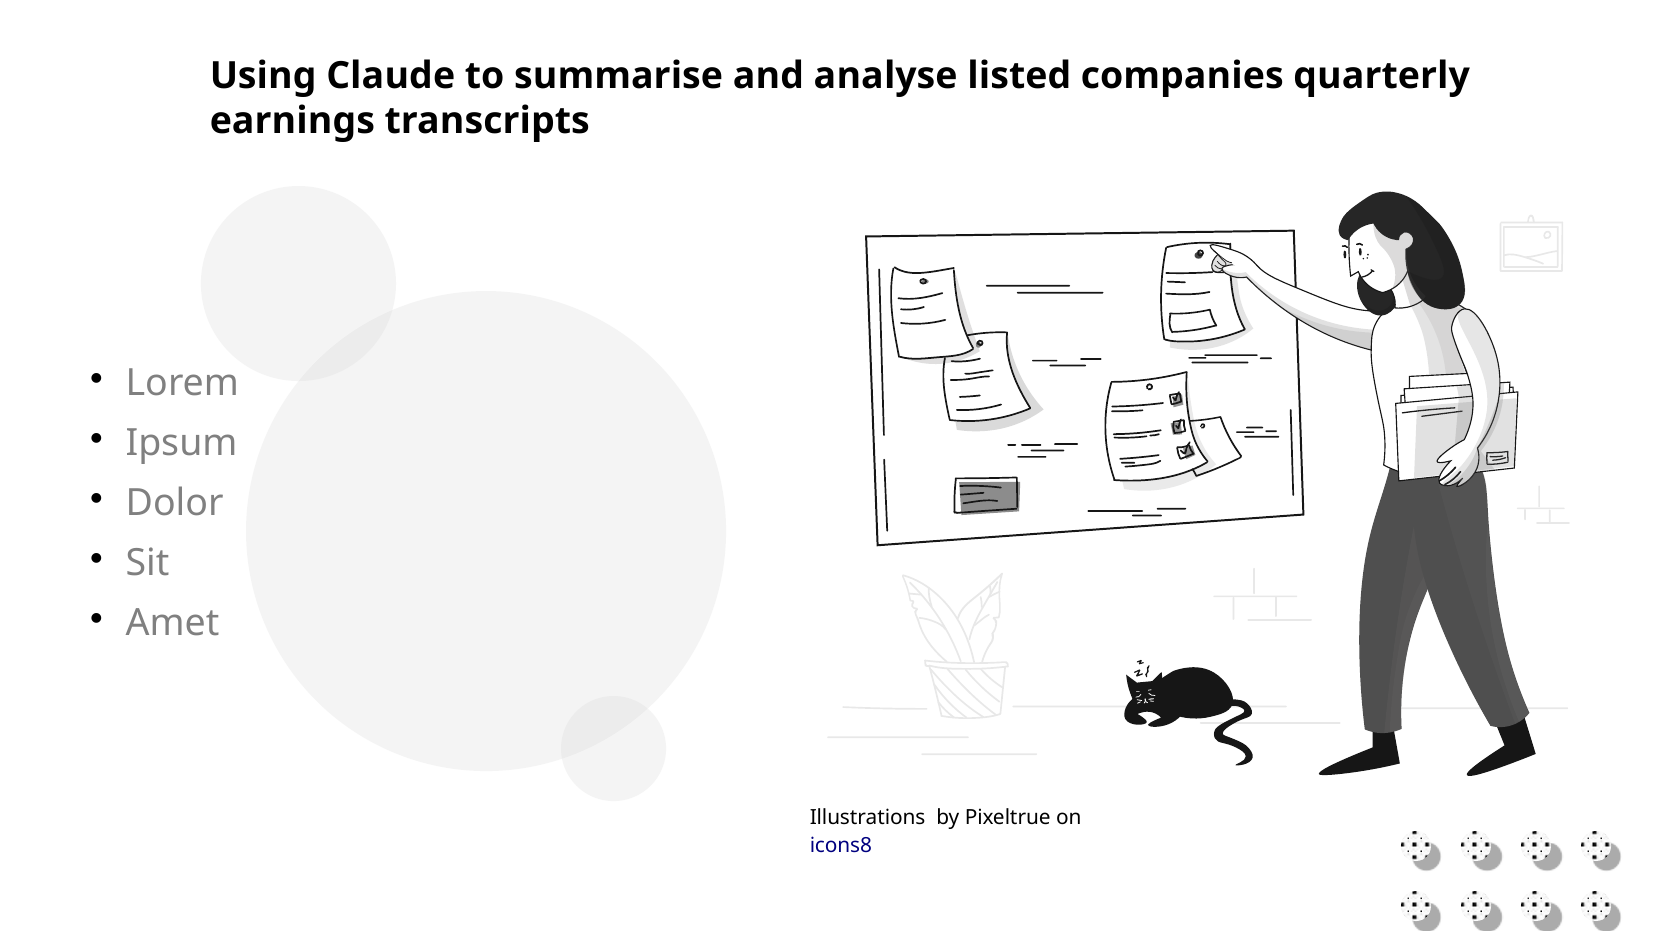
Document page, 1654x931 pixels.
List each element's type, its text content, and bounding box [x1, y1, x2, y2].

picture [1580, 890, 1612, 922]
picture [1400, 891, 1432, 922]
text_box Using Claude to summarise and analyse listed companies quarterly earnings transcripts [195, 43, 1501, 188]
picture [1581, 830, 1612, 862]
picture [1461, 890, 1492, 922]
text_box Lorem Ipsum Dolor Sit Amet [75, 350, 1005, 680]
picture [1520, 890, 1552, 922]
picture [1520, 831, 1552, 862]
picture [1460, 830, 1492, 862]
picture [1400, 830, 1432, 862]
